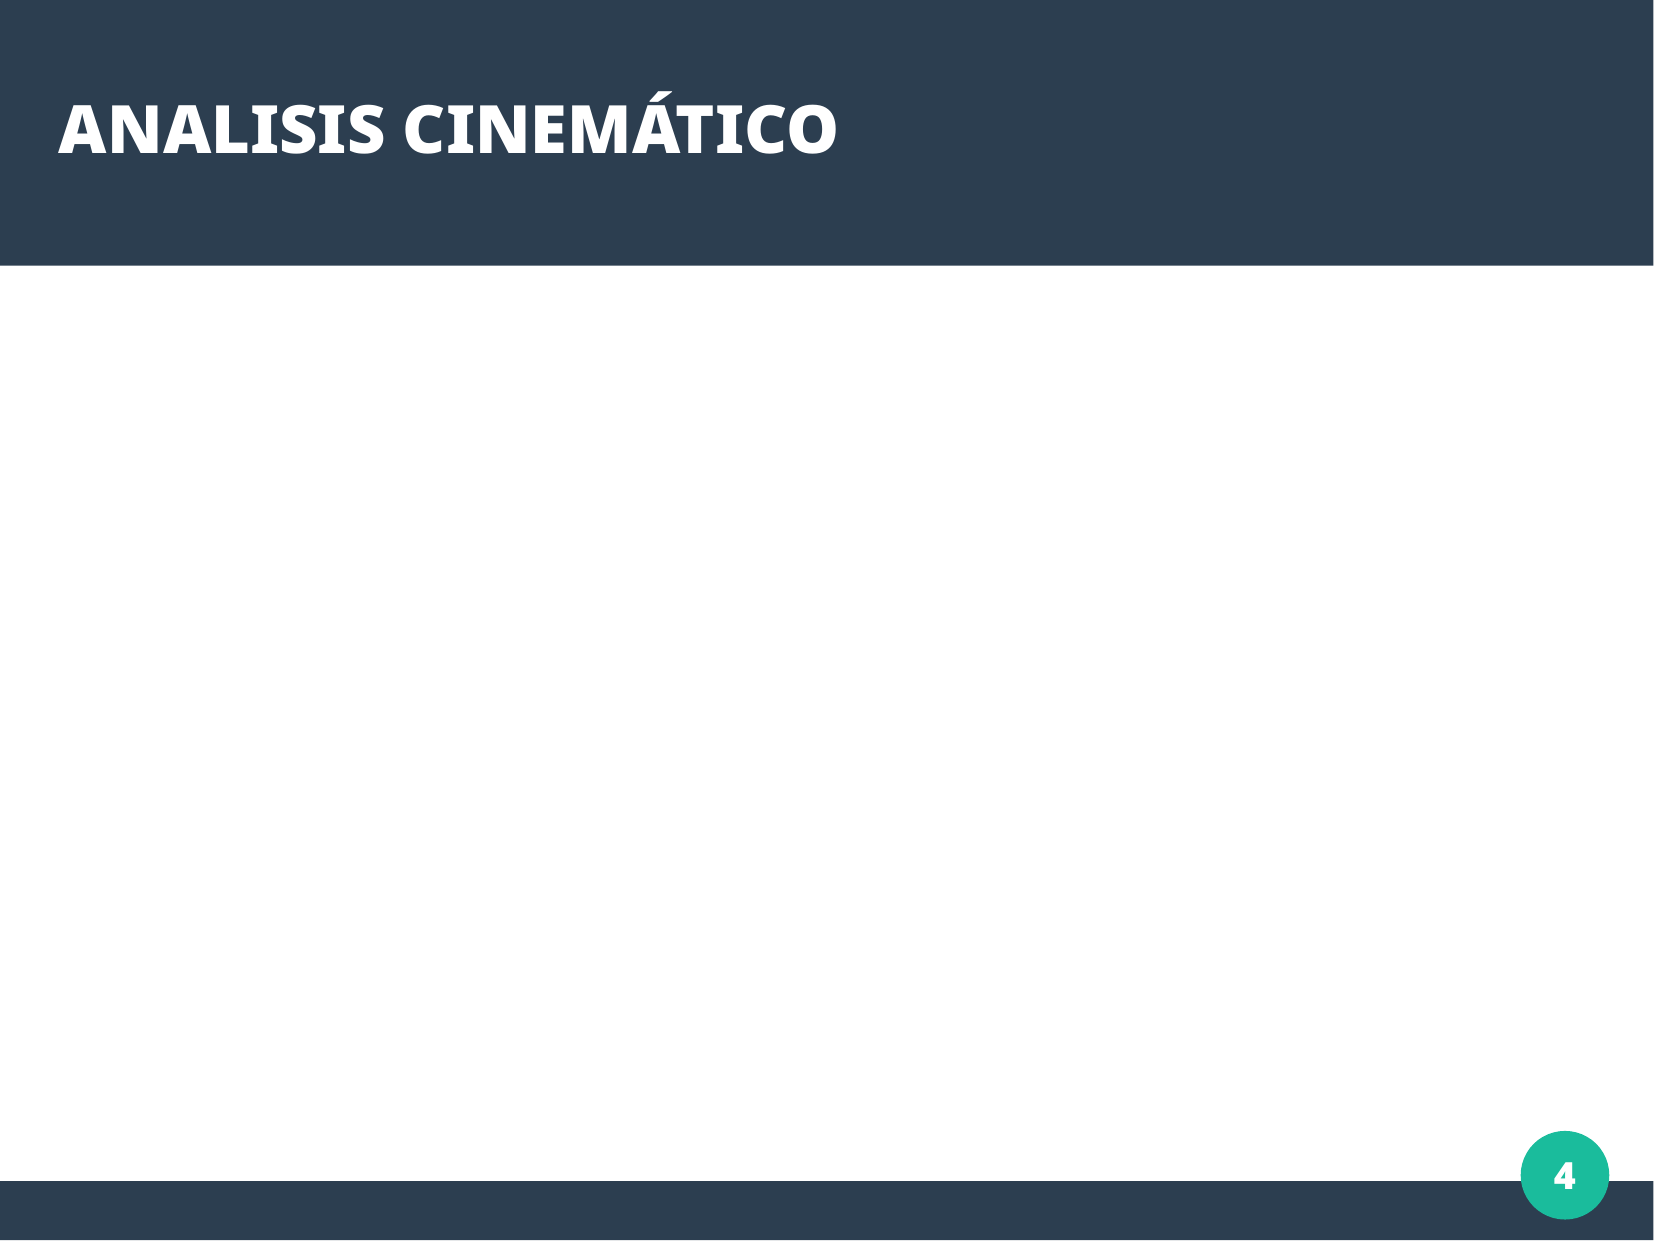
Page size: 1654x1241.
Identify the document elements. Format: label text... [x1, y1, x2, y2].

title ANALISIS CINEMÁTICO [59, 49, 1595, 207]
